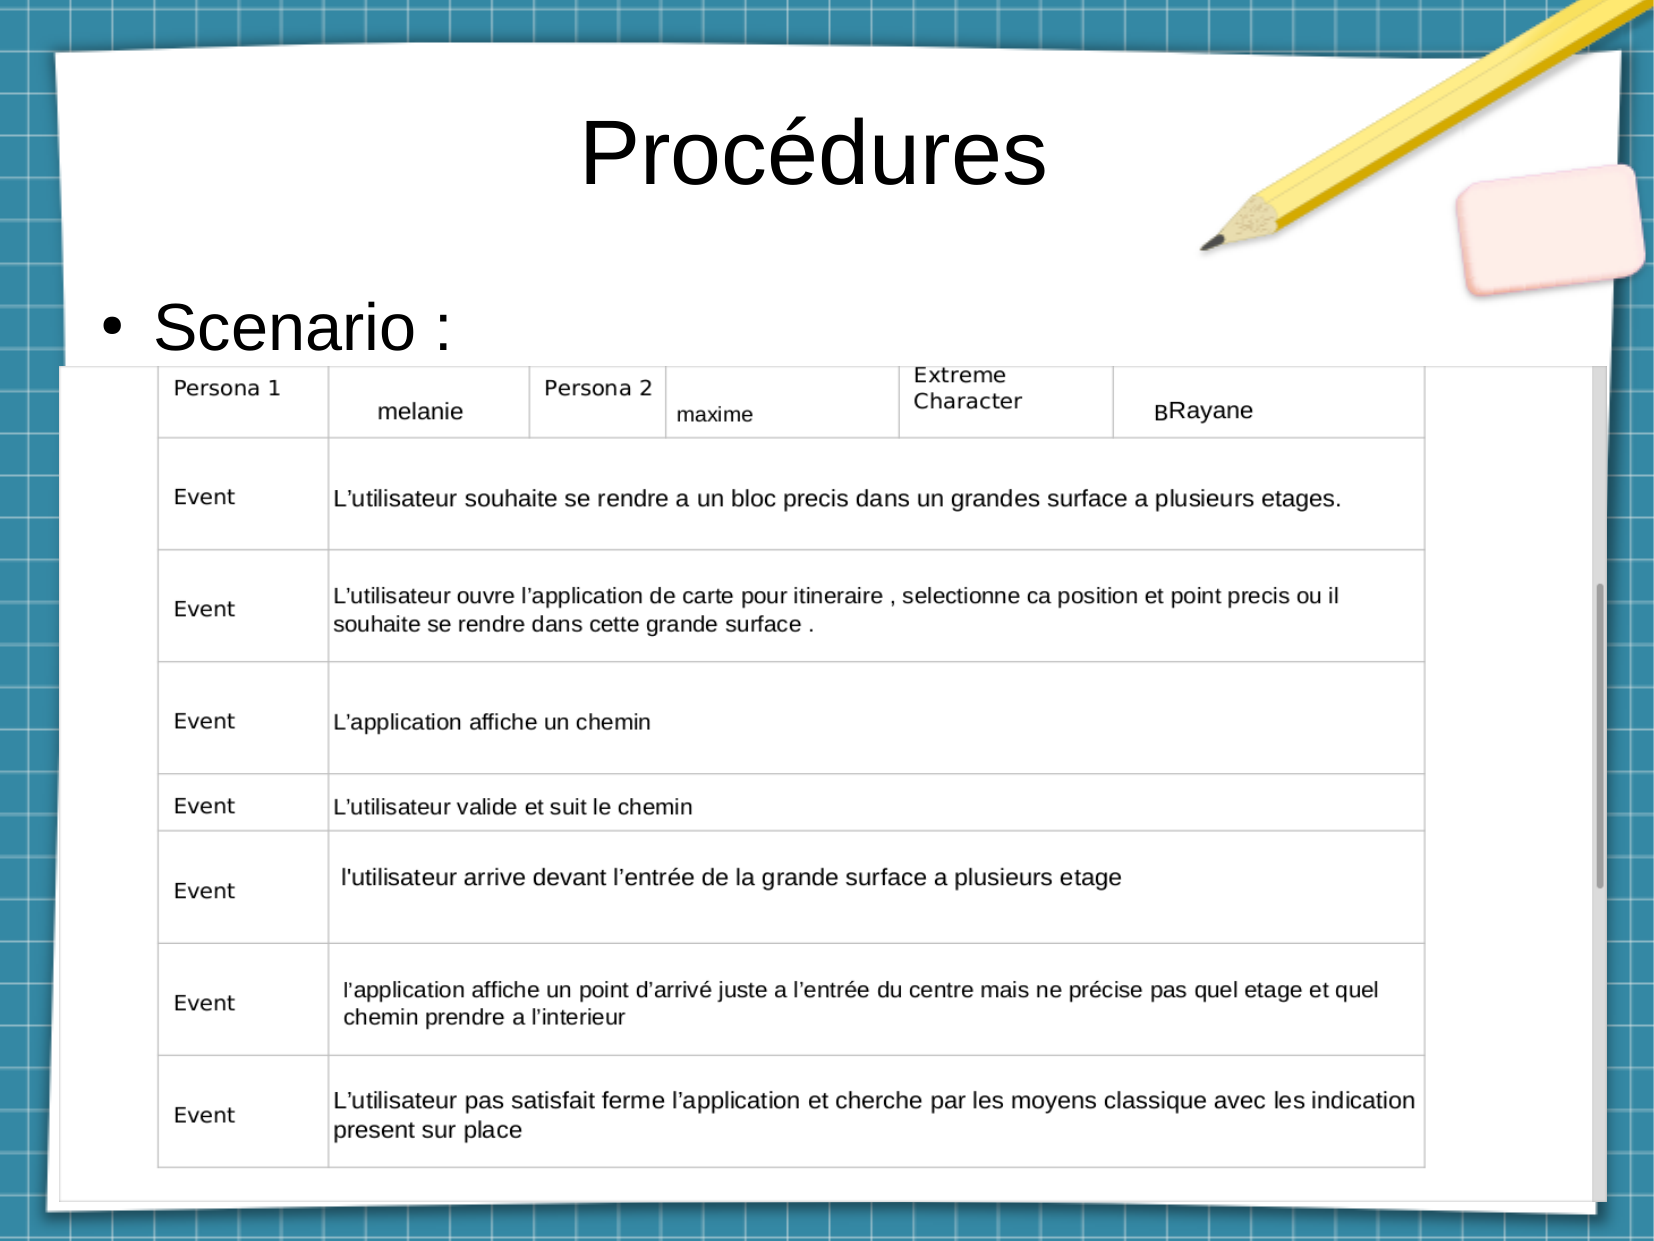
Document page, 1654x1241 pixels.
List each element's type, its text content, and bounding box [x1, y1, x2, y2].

title Procédures [82, 49, 1571, 257]
list Scenario : [82, 290, 1571, 366]
picture [0, 0, 1654, 1241]
